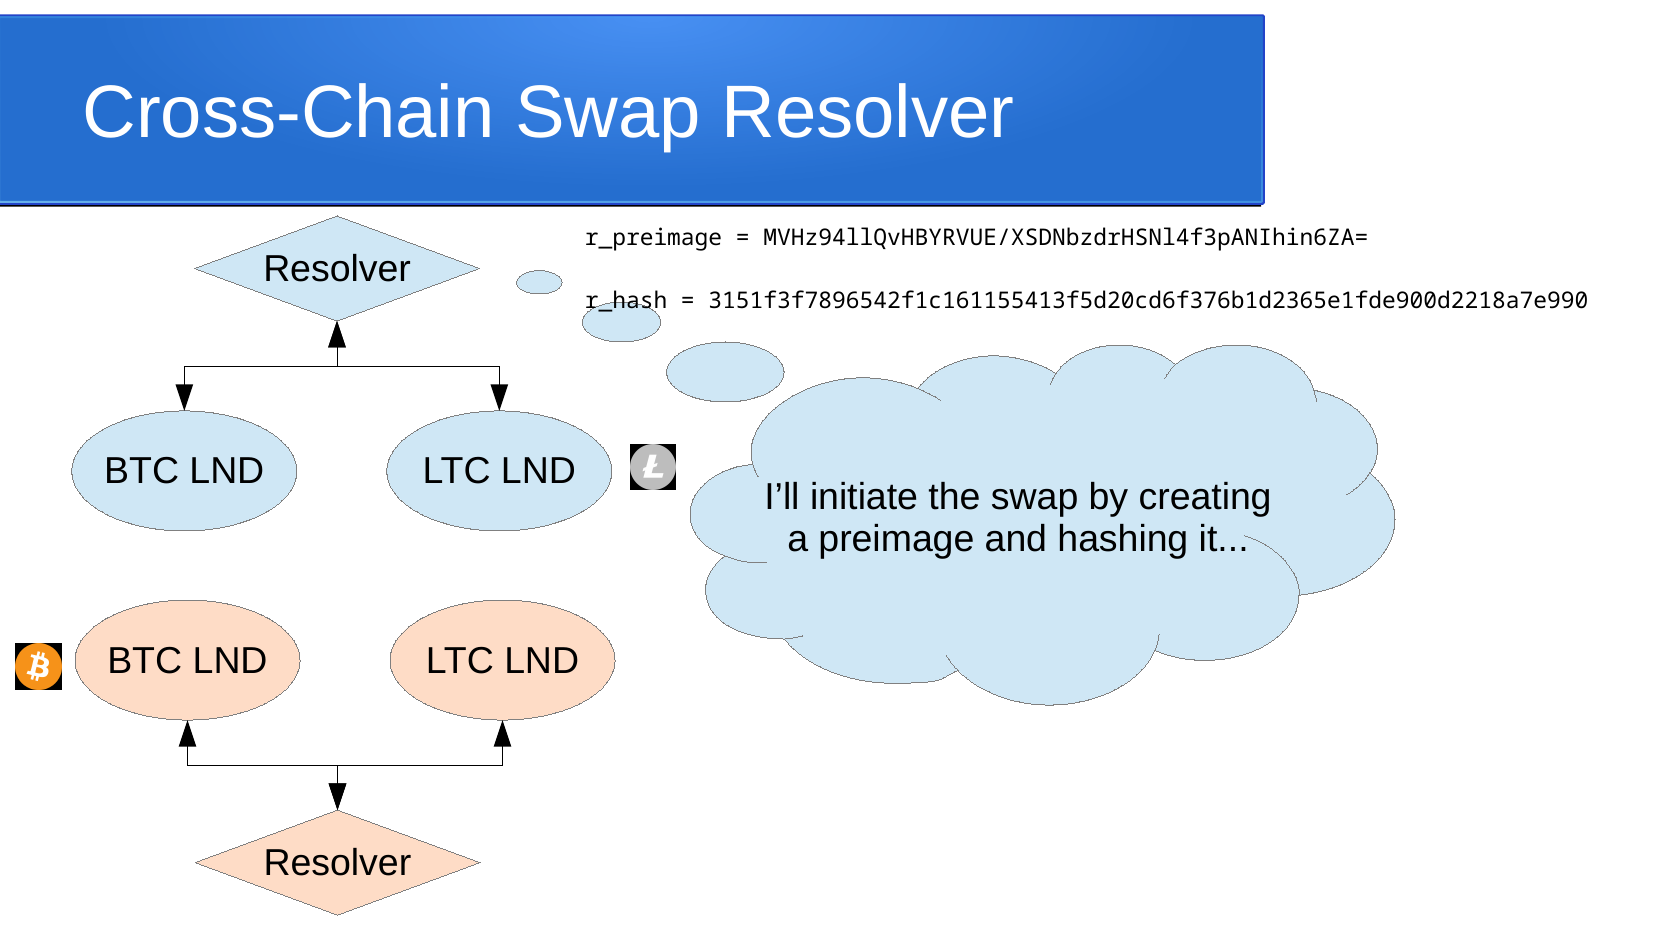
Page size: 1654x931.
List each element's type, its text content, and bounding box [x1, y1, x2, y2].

text_box Resolver [195, 810, 481, 916]
text_box BTC LND [71, 410, 297, 531]
text_box r_preimage = MVHz94llQvHBYRVUE/XSDNbzdrHSNl4f3pANIhin6ZA= r_hash = 3151f3f7896542f1c161155413f5d20cd6f376b1d2365e1fde900d2218a7e990 [570, 214, 1606, 301]
picture [630, 444, 676, 490]
text_box LTC LND [390, 600, 616, 721]
picture [15, 643, 62, 691]
text_box LTC LND [386, 410, 612, 531]
text_box BTC LND [75, 600, 301, 721]
text_box I’ll initiate the swap by creating a preimage and hashing it... [666, 341, 785, 402]
text_box I’ll initiate the swap by creating a preimage and hashing it... [582, 302, 661, 342]
title Cross-Chain Swap Resolver [82, 35, 1235, 189]
text_box Resolver [194, 215, 480, 321]
text_box I’ll initiate the swap by creating a preimage and hashing it... [690, 345, 1396, 706]
